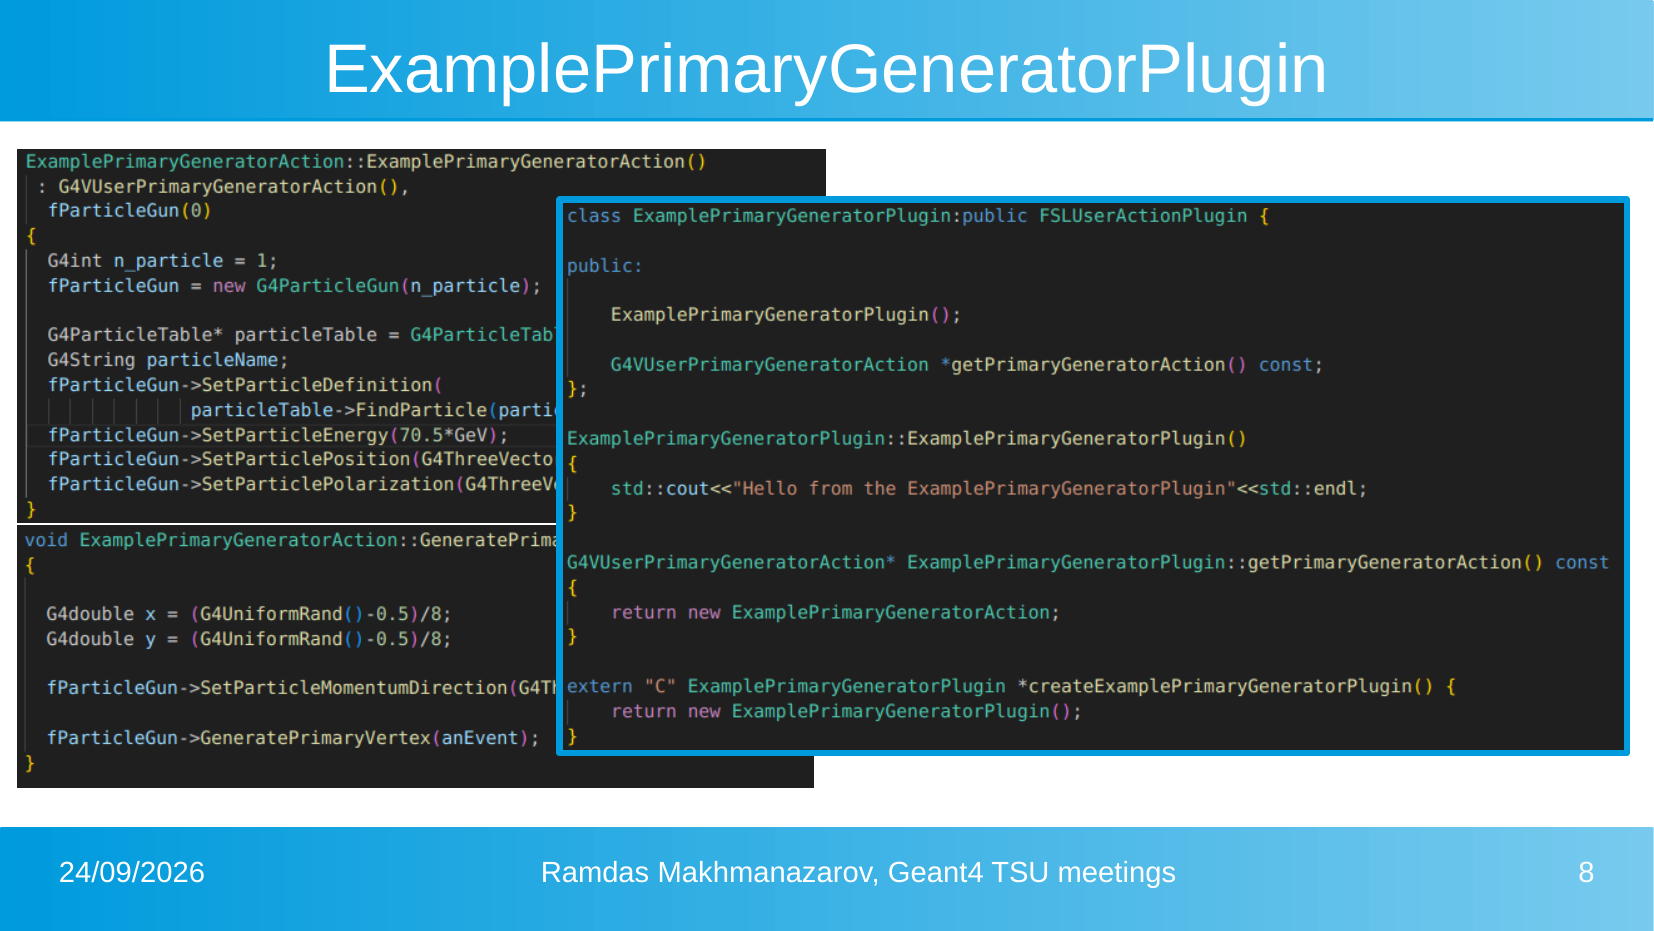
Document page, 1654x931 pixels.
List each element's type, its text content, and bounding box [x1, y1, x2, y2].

picture [564, 204, 1623, 749]
picture [17, 525, 814, 788]
title ExamplePrimaryGeneratorPlugin [59, 29, 1595, 109]
picture [17, 149, 826, 523]
